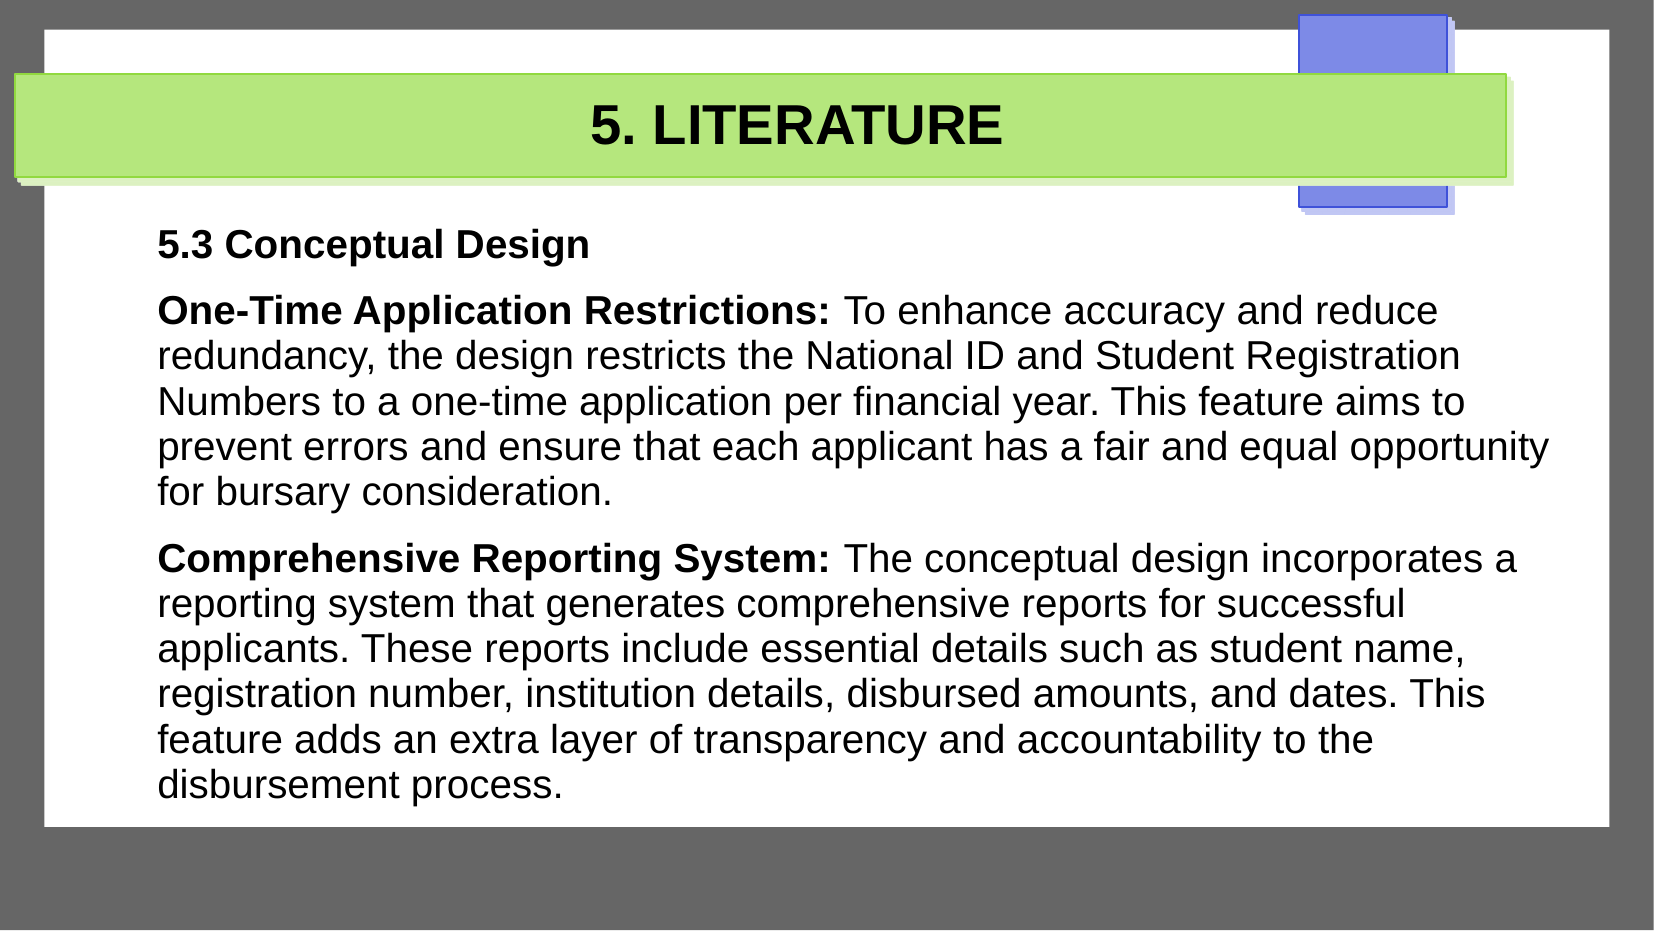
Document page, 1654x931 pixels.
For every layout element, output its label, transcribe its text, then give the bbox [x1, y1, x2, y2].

list 5.3 Conceptual Design One-Time Application Restrictions: To enhance accuracy and reduce redundancy, the design restricts the National ID and Student Registration Numbers to a one-time application per financial year. This feature aims to prevent errors and ensure that each applicant has a fair and equal opportunity for bursary consideration. Comprehensive Reporting System: The conceptual design incorporates a reporting system that generates comprehensive reports for successful applicants. These reports include essential details such as student name, registration number, institution details, disbursed amounts, and dates. This feature adds an extra layer of transparency and accountability to the disbursement process. [88, 221, 1565, 813]
title 5. LITERATURE [88, 73, 1506, 178]
